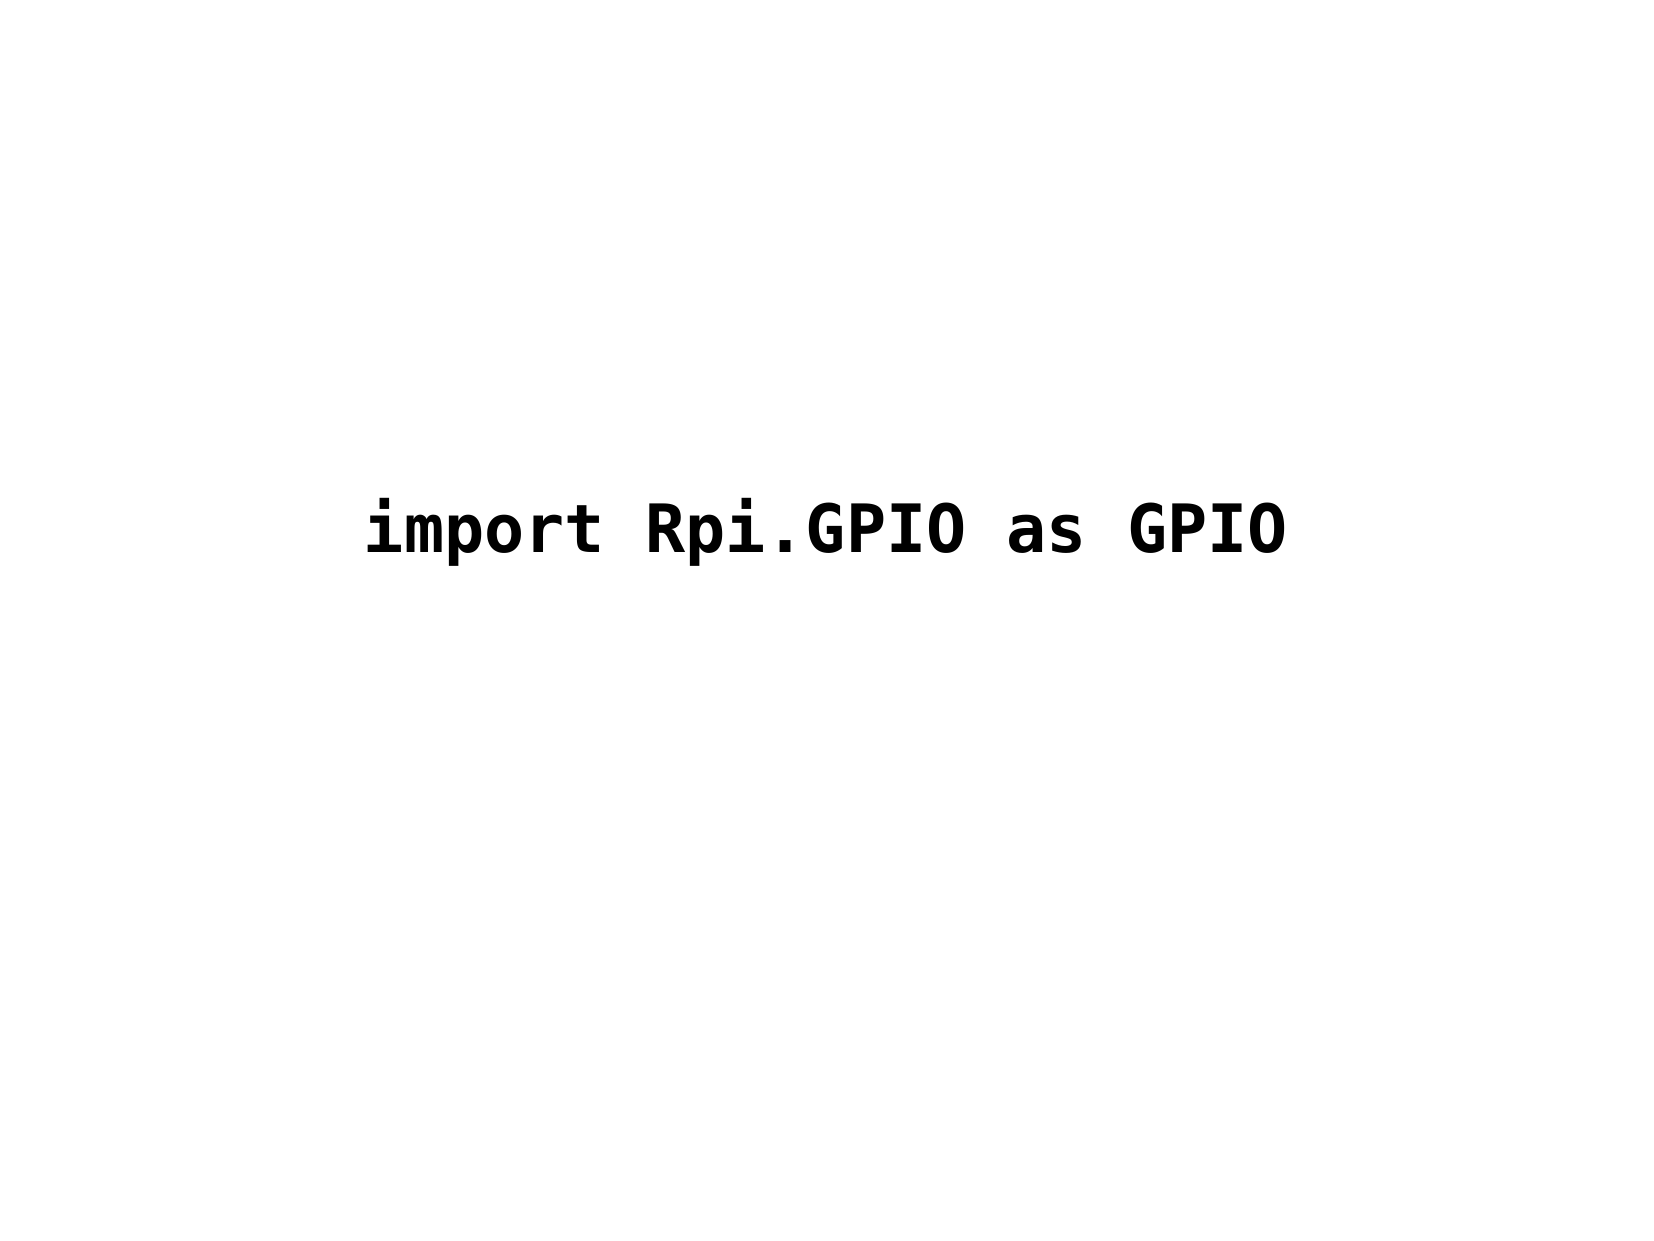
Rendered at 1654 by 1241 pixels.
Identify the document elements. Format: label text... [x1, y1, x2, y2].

subtitle import Rpi.GPIO as GPIO [82, 49, 1571, 1010]
